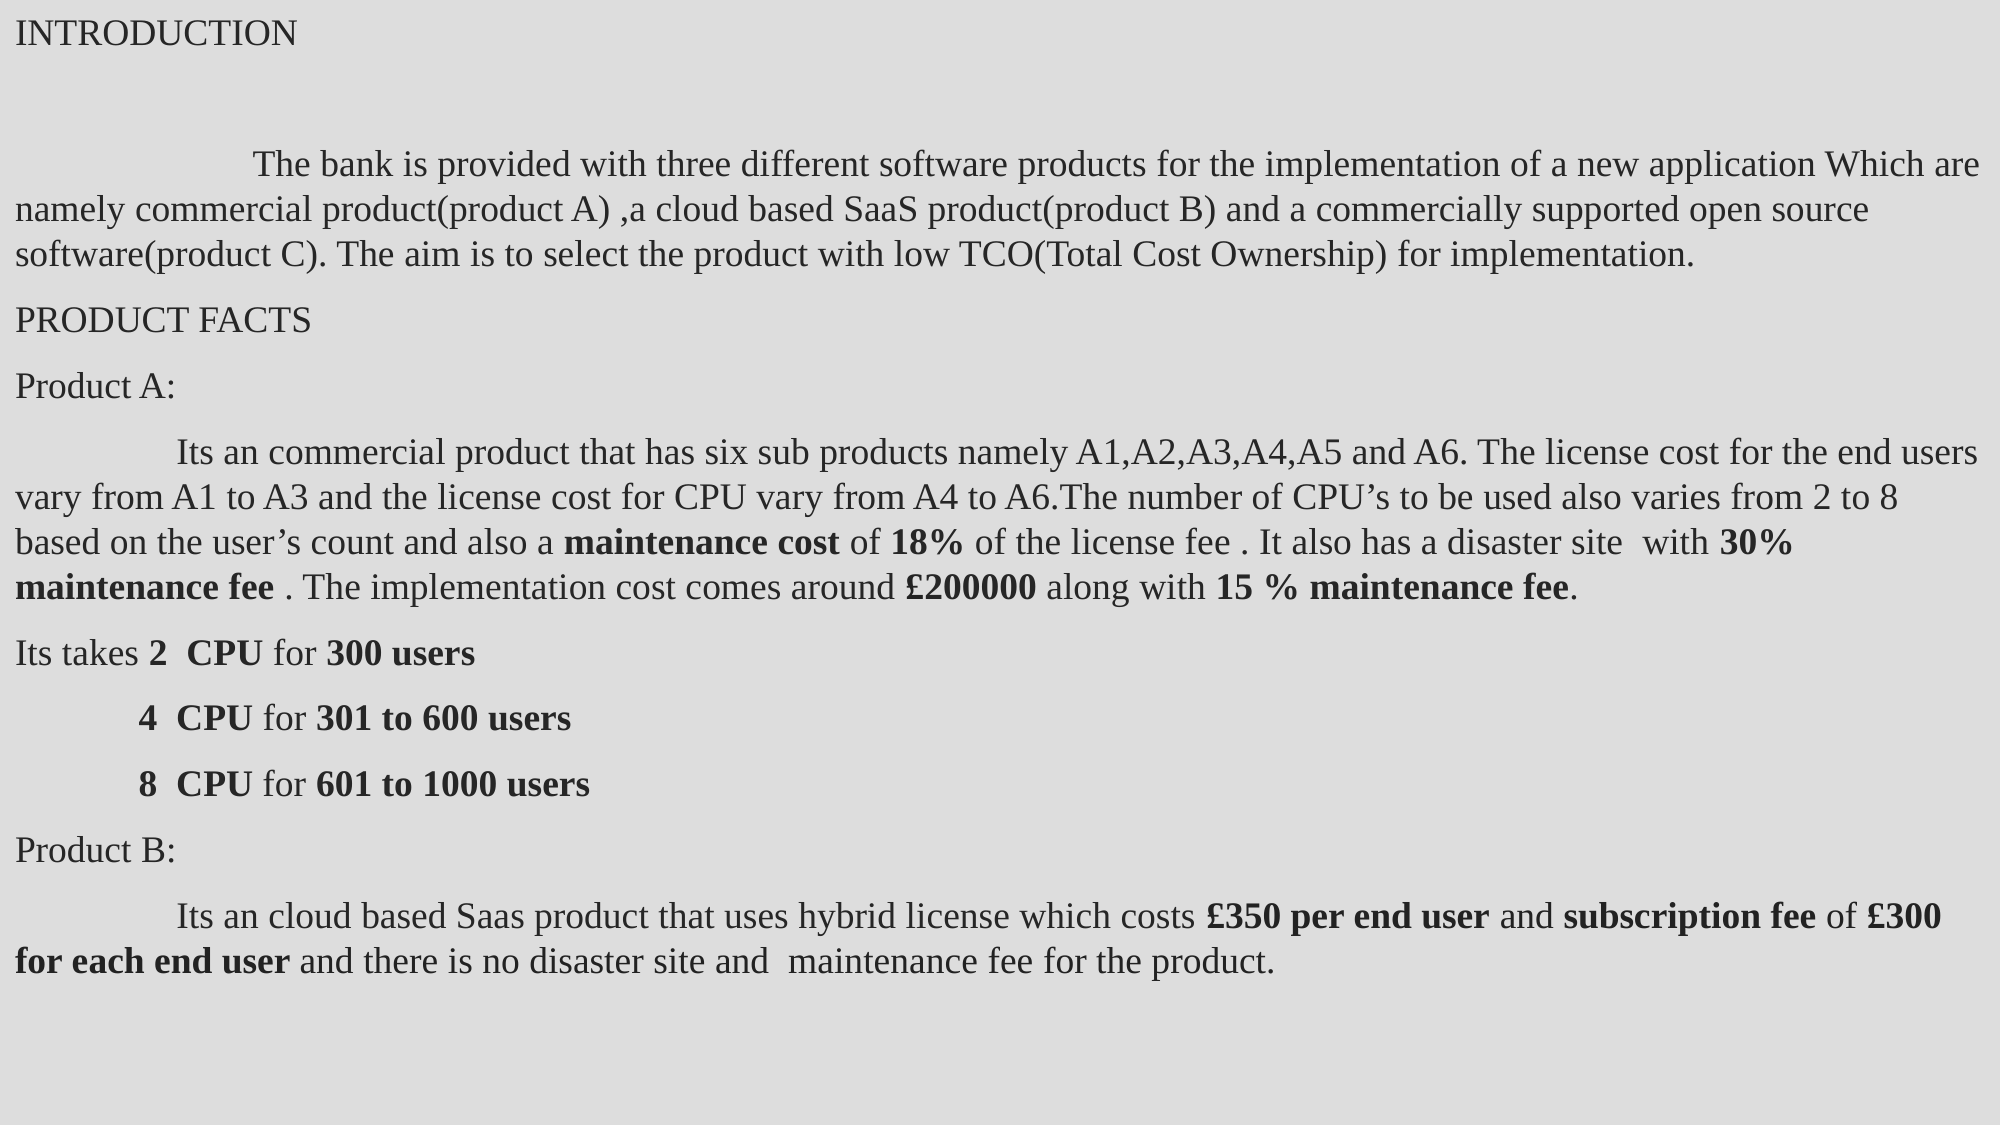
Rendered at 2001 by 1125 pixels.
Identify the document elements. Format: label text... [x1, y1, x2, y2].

list INTRODUCTION The bank is provided with three different software products for the implementation of a new application Which are namely commercial product(product A) ,a cloud based SaaS product(product B) and a commercially supported open source software(product C). The aim is to select the product with low TCO(Total Cost Ownership) for implementation. PRODUCT FACTS Product A: Its an commercial product that has six sub products namely A1,A2,A3,A4,A5 and A6. The license cost for the end users vary from A1 to A3 and the license cost for CPU vary from A4 to A6.The number of CPU’s to be used also varies from 2 to 8 based on the user’s count and also a maintenance cost of 18% of the license fee . It also has a disaster site with 30% maintenance fee . The implementation cost comes around £200000 along with 15 % maintenance fee. Its takes 2 CPU for 300 users 4 CPU for 301 to 600 users 8 CPU for 601 to 1000 users Product B: Its an cloud based Saas product that uses hybrid license which costs £350 per end user and subscription fee of £300 for each end user and there is no disaster site and maintenance fee for the product. [0, 0, 2000, 1125]
